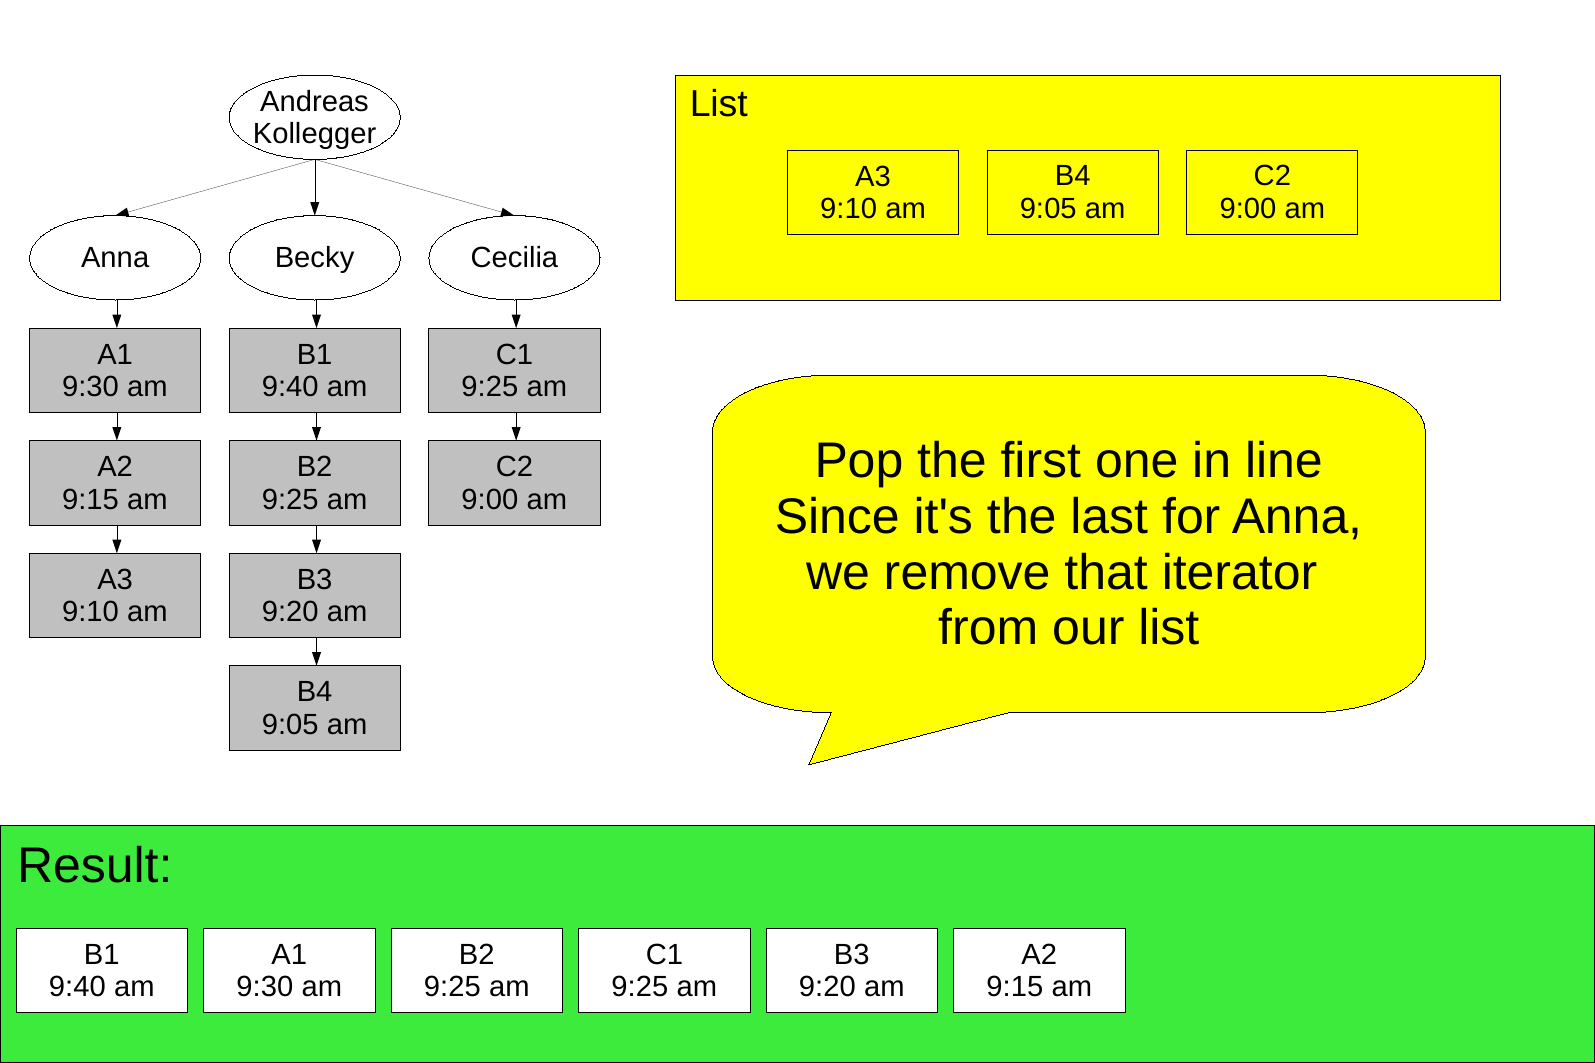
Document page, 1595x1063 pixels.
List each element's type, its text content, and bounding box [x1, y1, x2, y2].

text_box [675, 75, 1501, 301]
text_box B2 9:25 am [391, 928, 563, 1013]
text_box List [675, 75, 763, 132]
text_box A1 9:30 am [29, 328, 201, 413]
text_box B4 9:05 am [229, 665, 401, 751]
text_box A3 9:10 am [29, 553, 201, 638]
text_box C2 9:00 am [428, 440, 601, 526]
text_box C1 9:25 am [578, 928, 751, 1013]
text_box Anna [29, 215, 201, 301]
text_box [0, 825, 1595, 1063]
text_box B4 9:05 am [987, 150, 1159, 235]
text_box C1 9:25 am [428, 328, 601, 413]
text_box A2 9:15 am [29, 440, 201, 526]
text_box Result: [2, 829, 188, 901]
text_box Pop the first one in line Since it's the last for Anna, we remove that iterator from our list [712, 375, 1426, 765]
text_box C2 9:00 am [1186, 150, 1358, 235]
text_box B1 9:40 am [229, 328, 401, 413]
text_box Cecilia [428, 215, 601, 301]
text_box A1 9:30 am [203, 928, 376, 1013]
text_box A2 9:15 am [953, 928, 1126, 1013]
text_box B3 9:20 am [766, 928, 938, 1013]
text_box Becky [229, 215, 401, 301]
text_box B3 9:20 am [229, 553, 401, 638]
text_box B1 9:40 am [16, 928, 188, 1013]
text_box Andreas Kollegger [229, 75, 401, 160]
text_box A3 9:10 am [787, 150, 959, 235]
text_box B2 9:25 am [229, 440, 401, 526]
